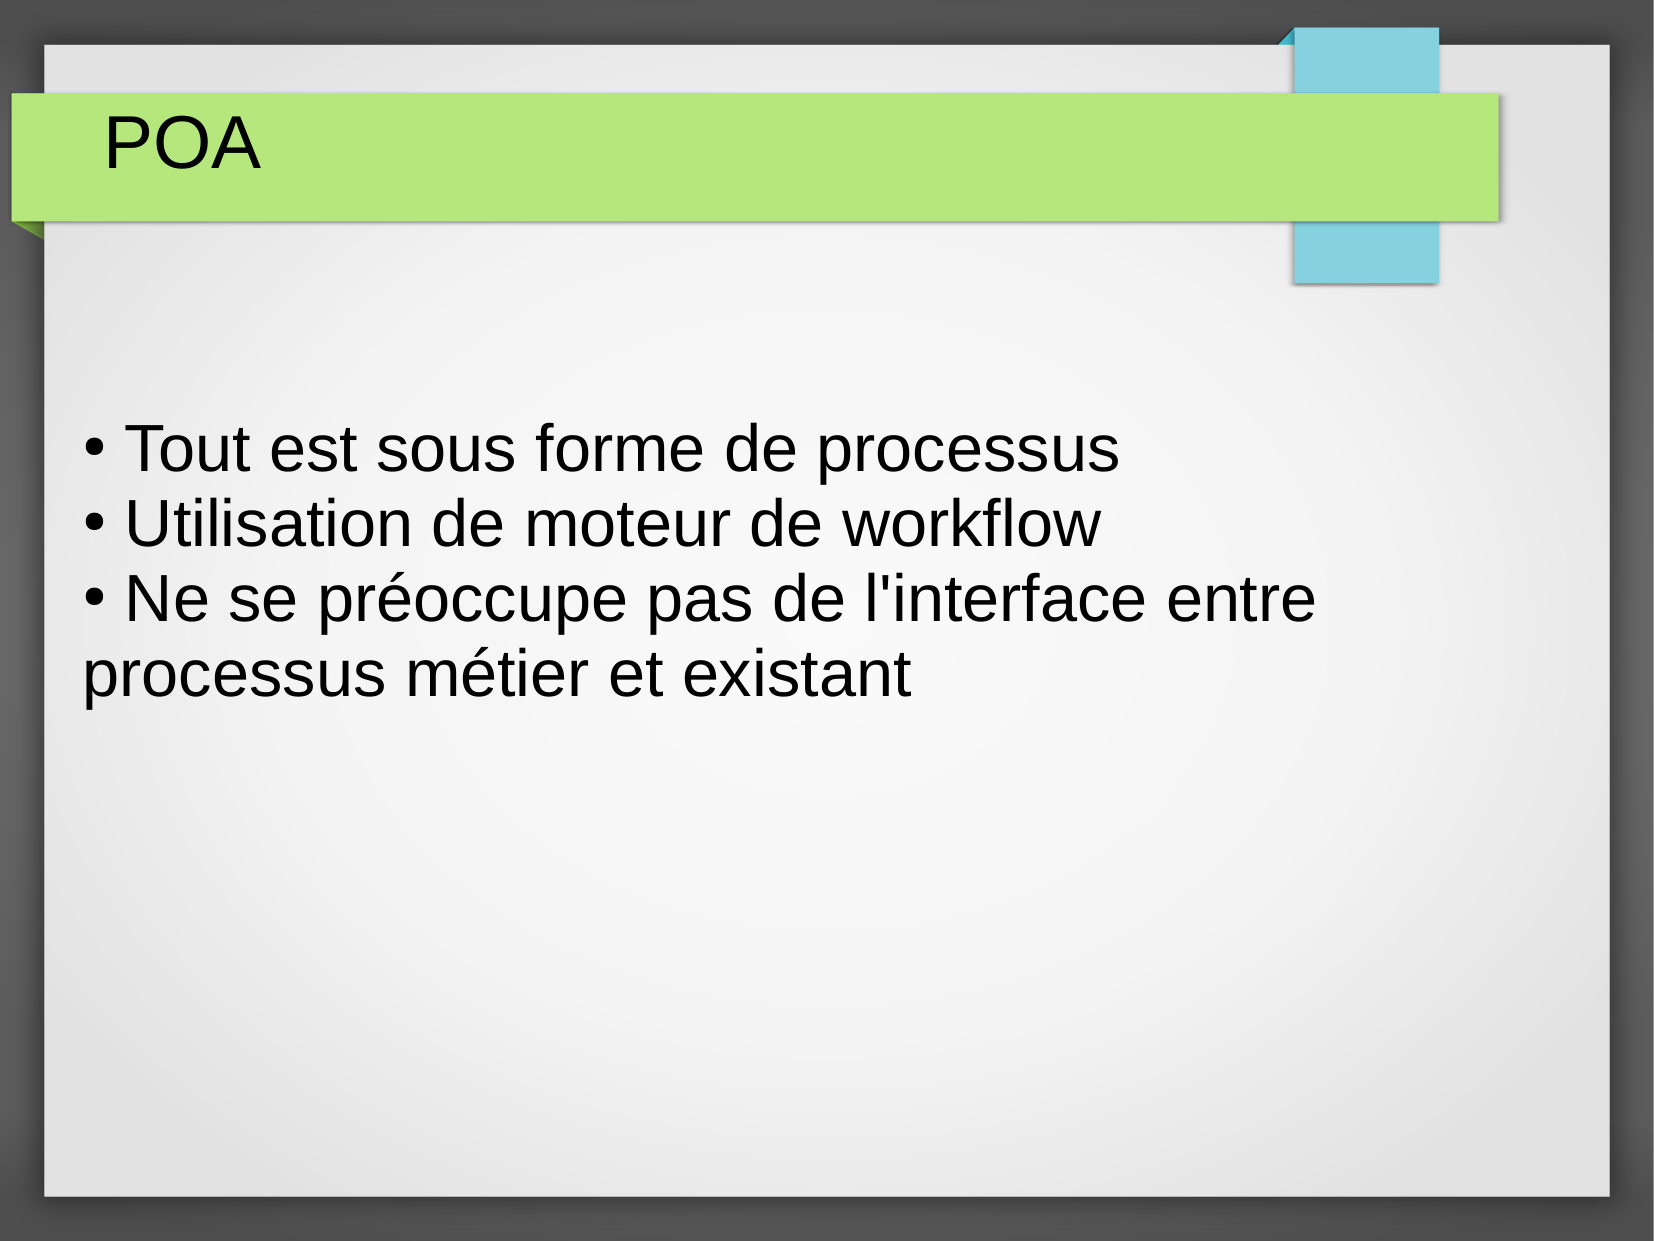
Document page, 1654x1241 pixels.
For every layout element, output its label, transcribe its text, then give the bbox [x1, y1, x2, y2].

subtitle Tout est sous forme de processus Utilisation de moteur de workflow Ne se préoccupe pas de l'interface entre processus métier et existant [82, 49, 1571, 1010]
picture [0, 0, 1654, 1241]
